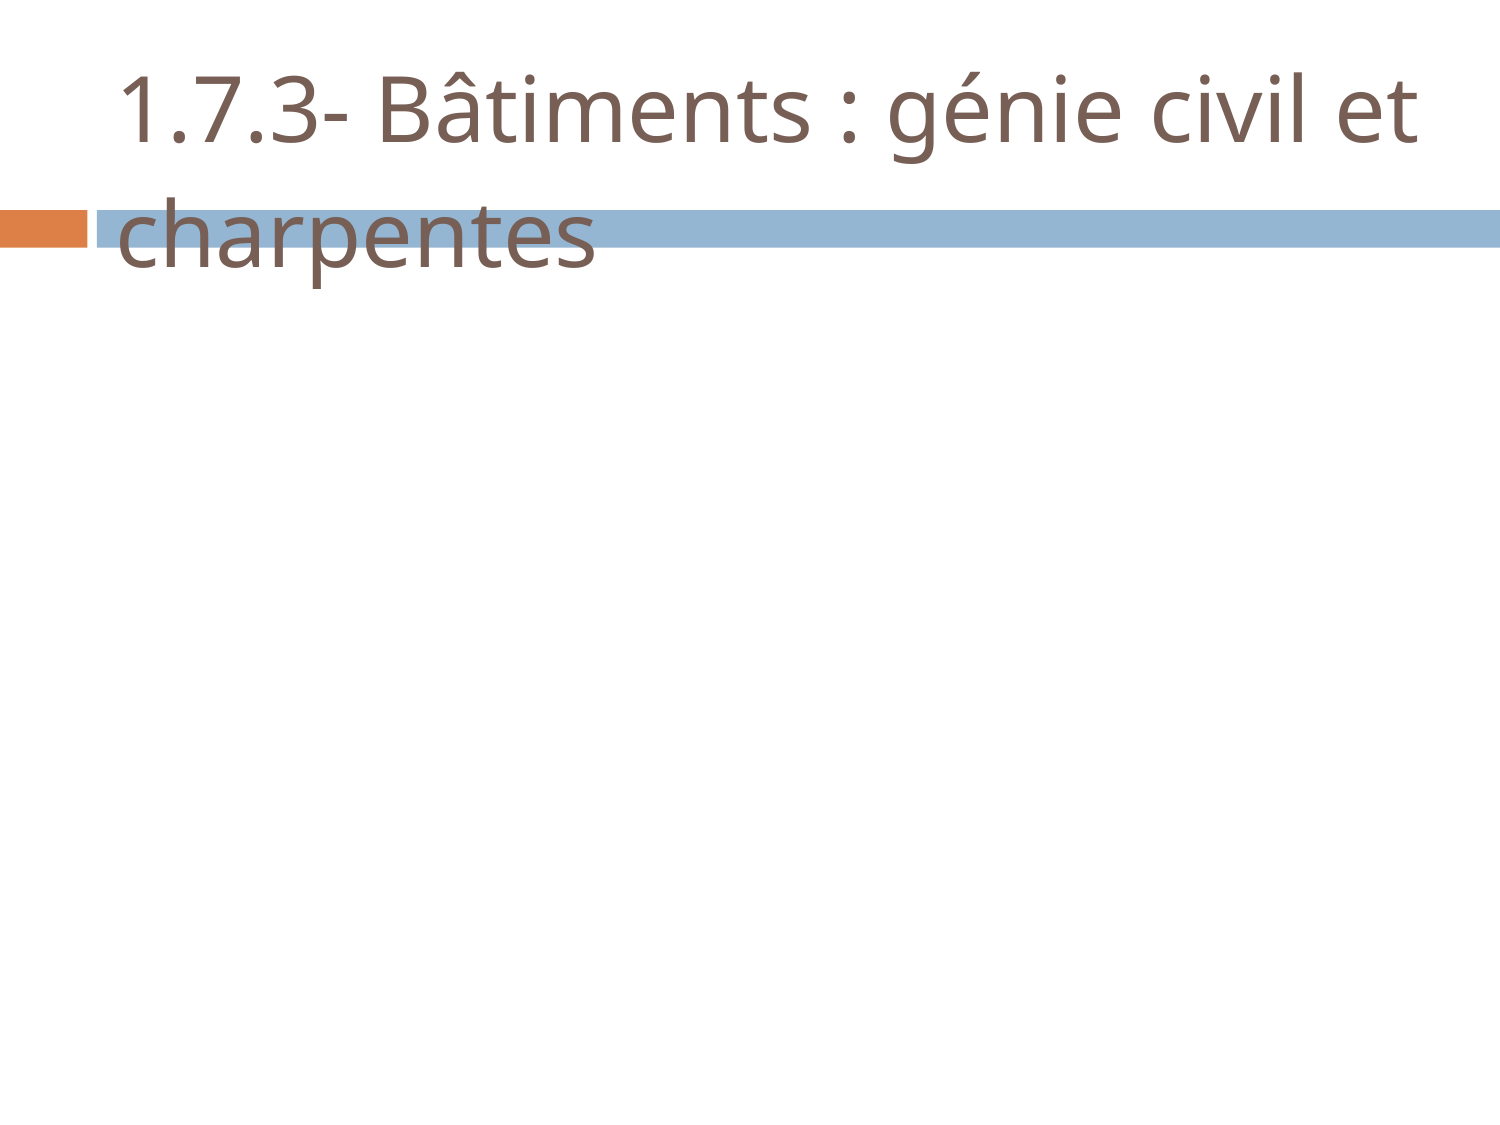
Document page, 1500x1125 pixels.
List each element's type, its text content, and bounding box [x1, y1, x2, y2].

title 1.7.3- Bâtiments : génie civil et charpentes [100, 37, 1439, 200]
